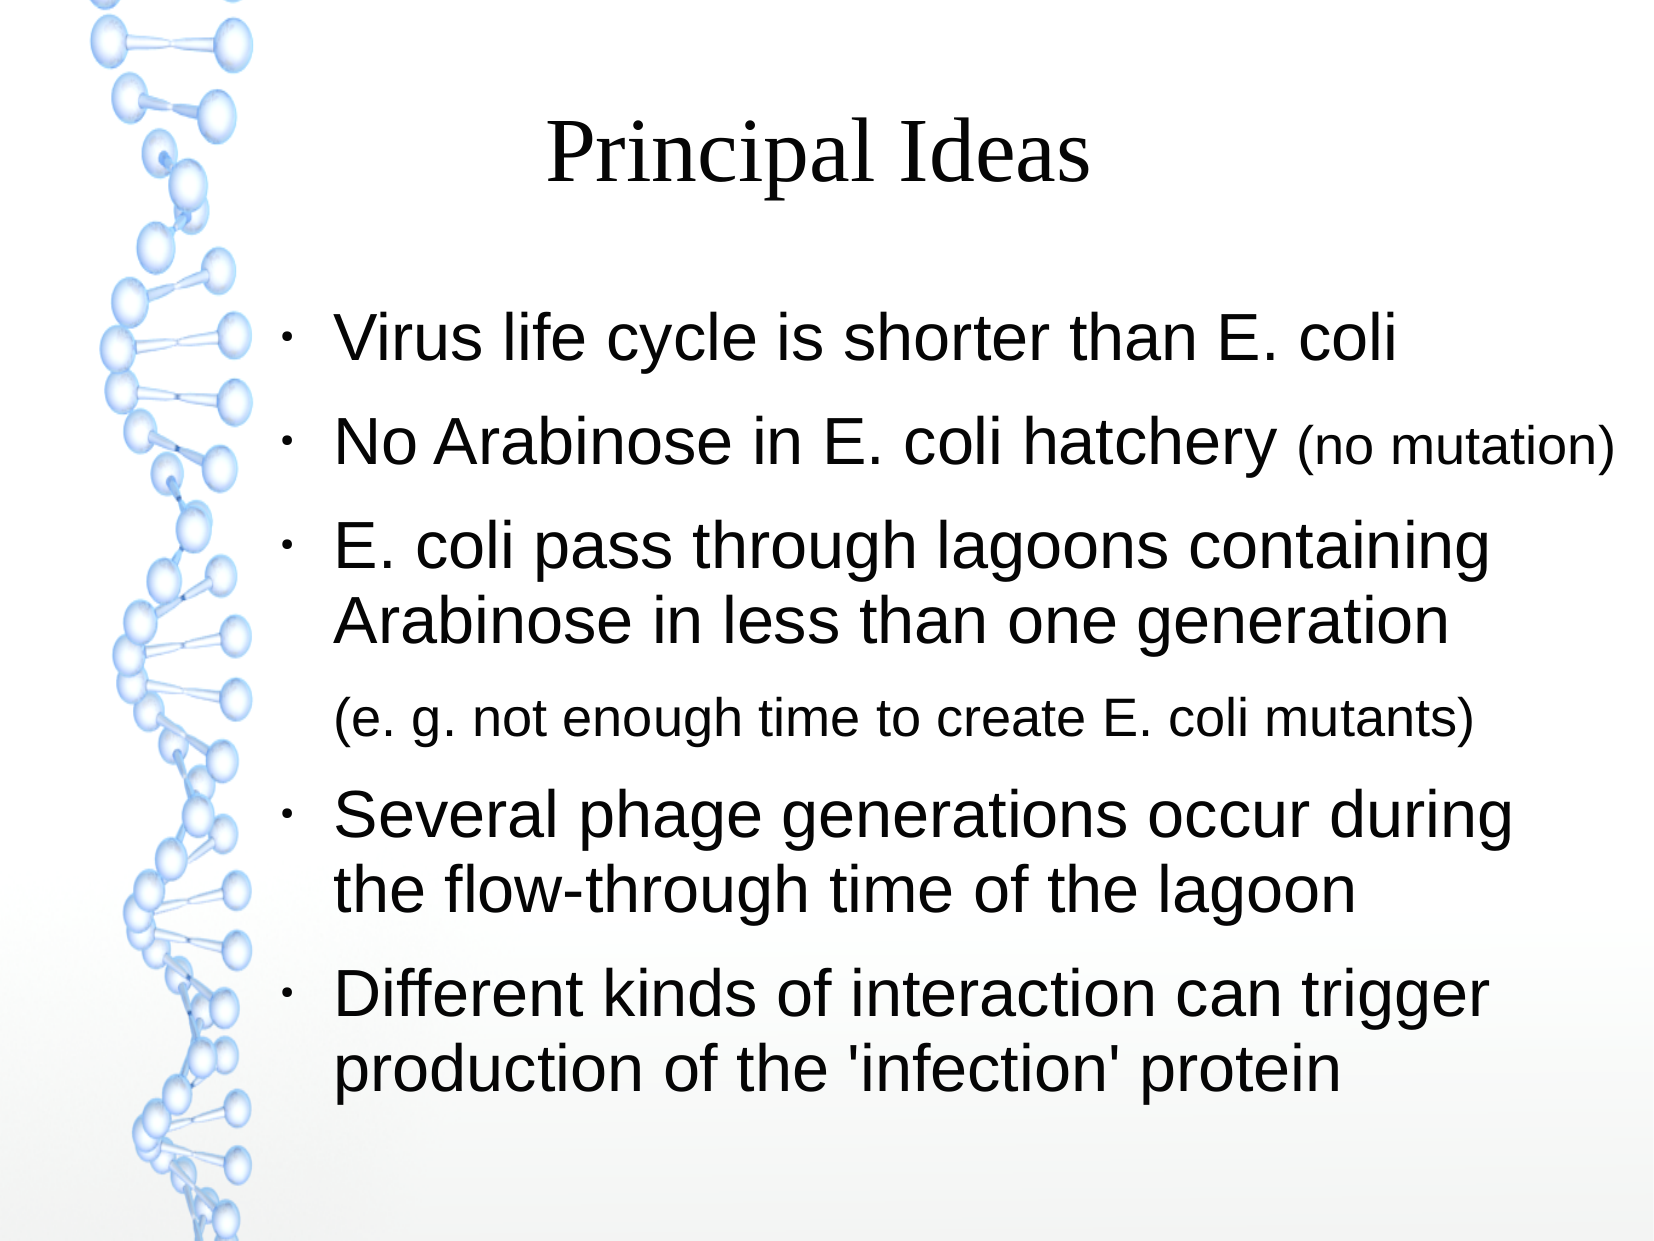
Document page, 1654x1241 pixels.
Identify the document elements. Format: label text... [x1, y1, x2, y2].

list Virus life cycle is shorter than E. coli No Arabinose in E. coli hatchery (no mutation) E. coli pass through lagoons containing Arabinose in less than one generation (e. g. not enough time to create E. coli mutants) Several phage generations occur during the flow-through time of the lagoon Different kinds of interaction can trigger production of the 'infection' protein [262, 300, 1654, 1106]
title Principal Ideas [75, 75, 1564, 226]
picture [0, 0, 1654, 1241]
